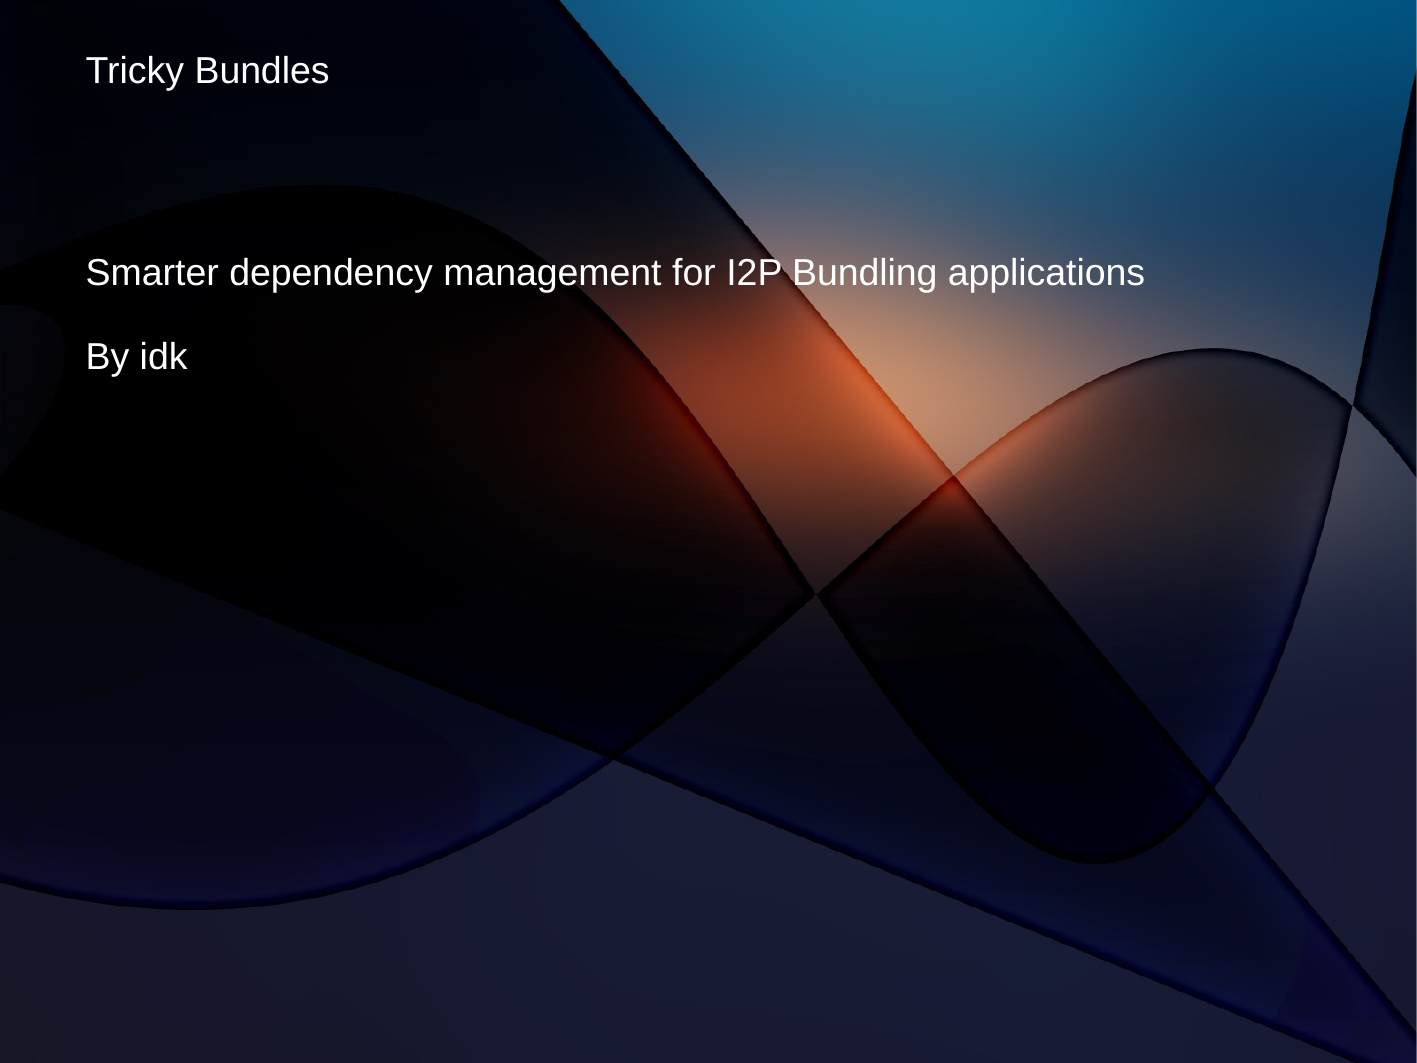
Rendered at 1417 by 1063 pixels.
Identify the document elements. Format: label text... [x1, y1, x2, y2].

list Smarter dependency management for I2P Bundling applications By idk [70, 244, 1346, 925]
picture [0, 0, 1417, 1063]
picture [1093, 34, 1099, 42]
title Tricky Bundles [70, 42, 1346, 213]
